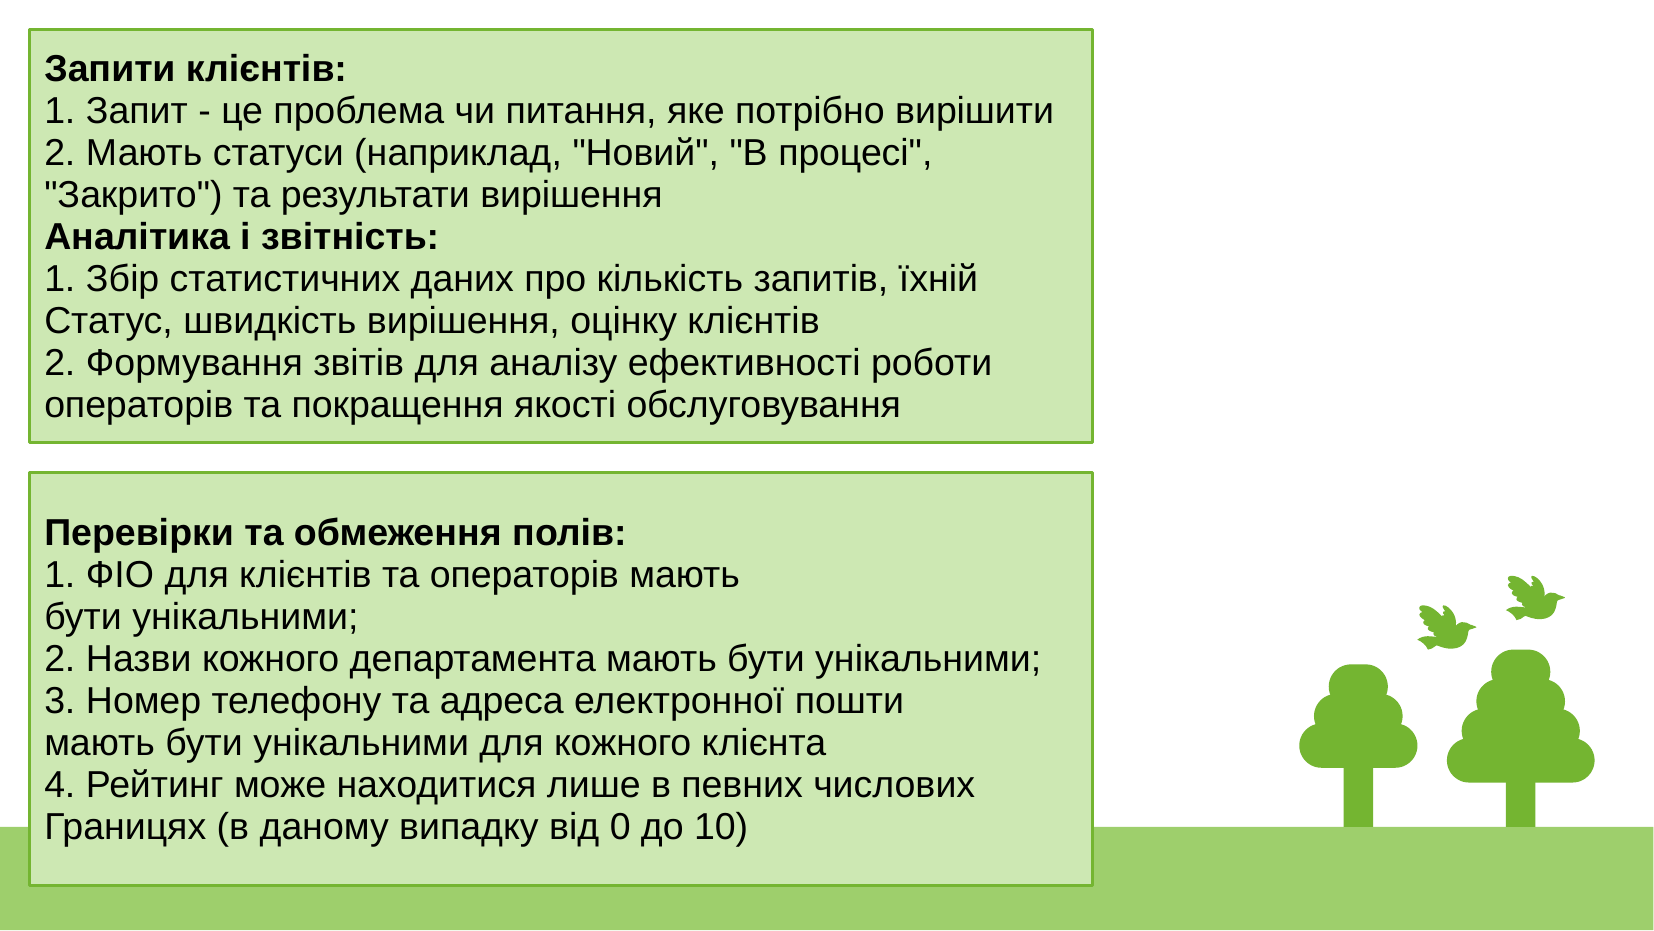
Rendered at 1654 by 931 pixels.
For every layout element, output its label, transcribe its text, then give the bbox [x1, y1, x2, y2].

text_box Запити клієнтів: 1. Запит - це проблема чи питання, яке потрібно вирішити 2. Мають статуси (наприклад, "Новий", "В процесі", "Закрито") та результати вирішення Аналітика і звітність: 1. Збір статистичних даних про кількість запитів, їхній Статус, швидкість вирішення, оцінку клієнтів 2. Формування звітів для аналізу ефективності роботи операторів та покращення якості обслуговування [29, 29, 1093, 443]
text_box Перевірки та обмеження полів: 1. ФІО для клієнтів та операторів мають бути унікальними; 2. Назви кожного департамента мають бути унікальними; 3. Номер телефону та адреса електронної пошти мають бути унікальними для кожного клієнта 4. Рейтинг може находитися лише в певних числових Границях (в даному випадку від 0 до 10) [29, 472, 1093, 886]
